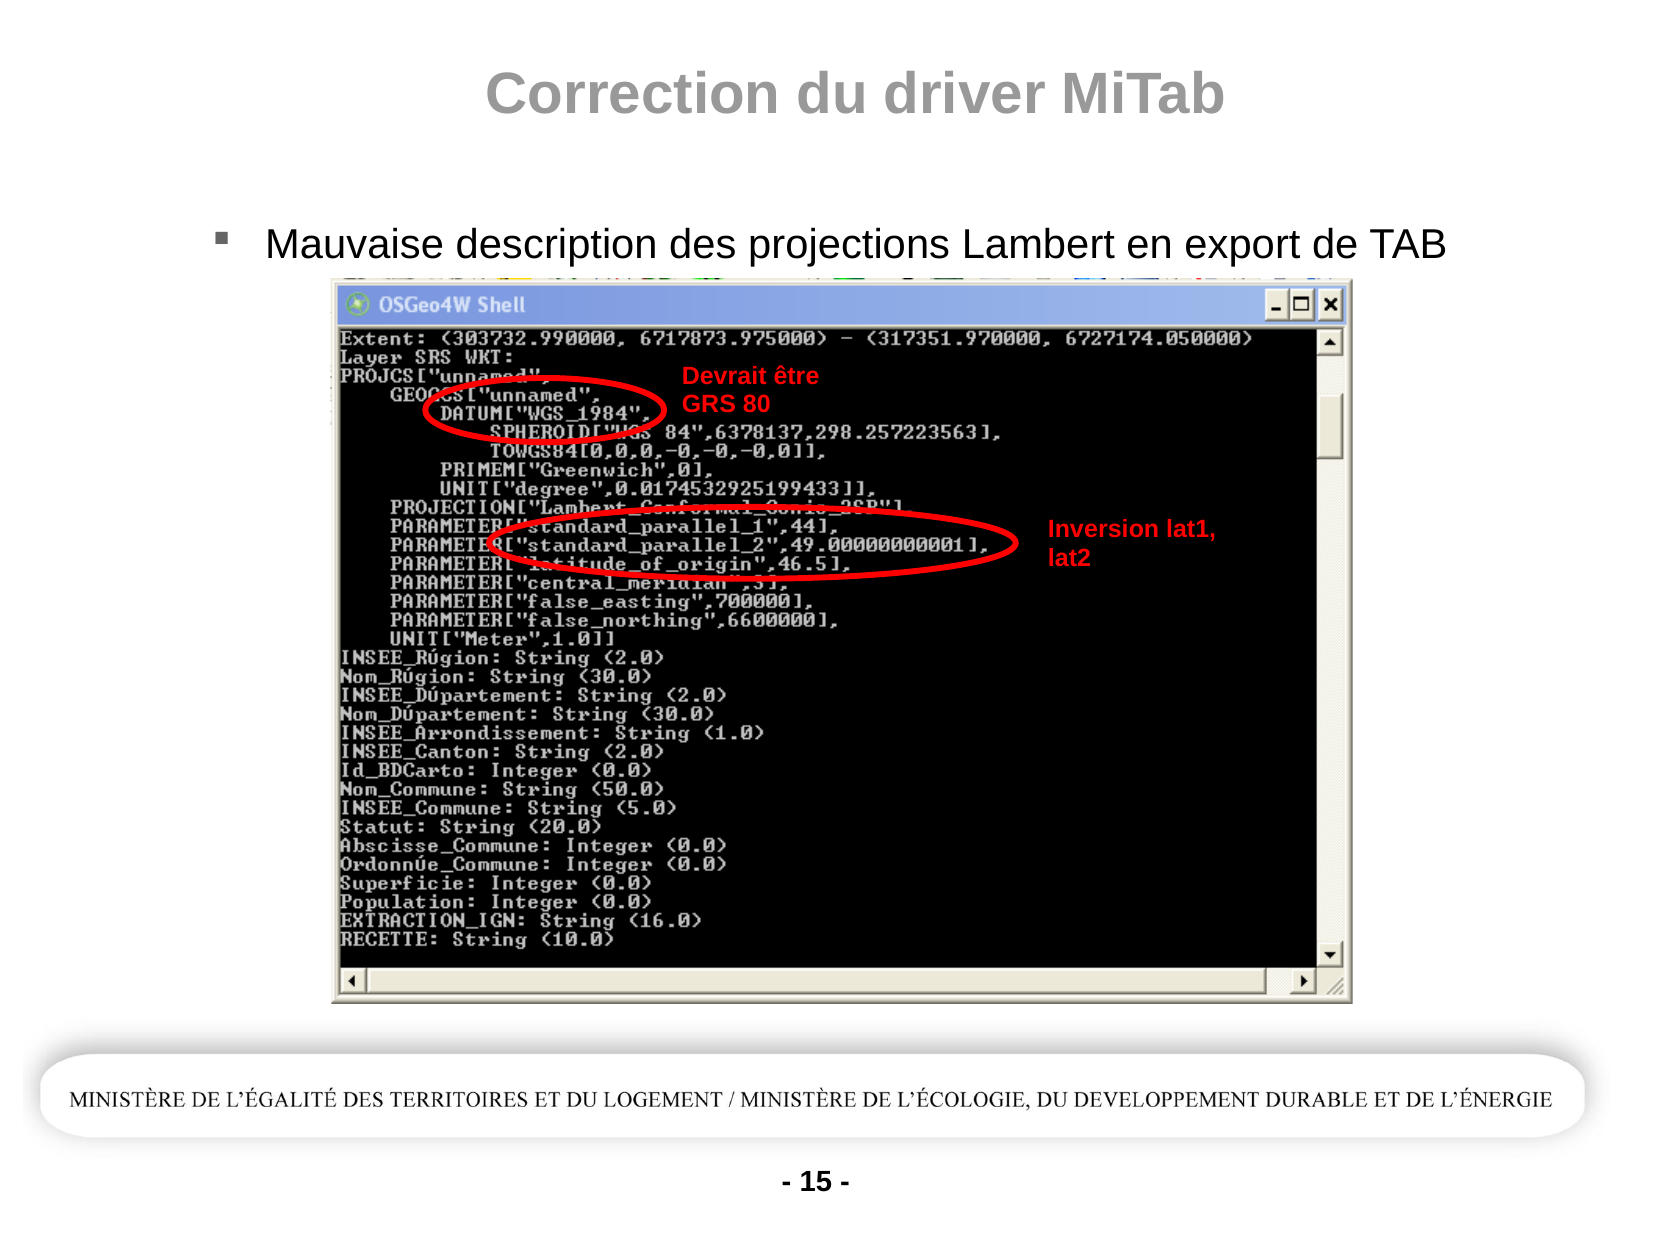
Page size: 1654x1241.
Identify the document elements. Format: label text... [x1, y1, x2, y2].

text_box Devrait être GRS 80 [667, 354, 886, 427]
text_box Inversion lat1, lat2 [1033, 507, 1252, 581]
list Mauvaise description des projections Lambert en export de TAB [194, 220, 1524, 1040]
picture [23, 1014, 1612, 1159]
text_box Correction du driver MiTab [181, 58, 1511, 127]
picture [330, 278, 1353, 1004]
